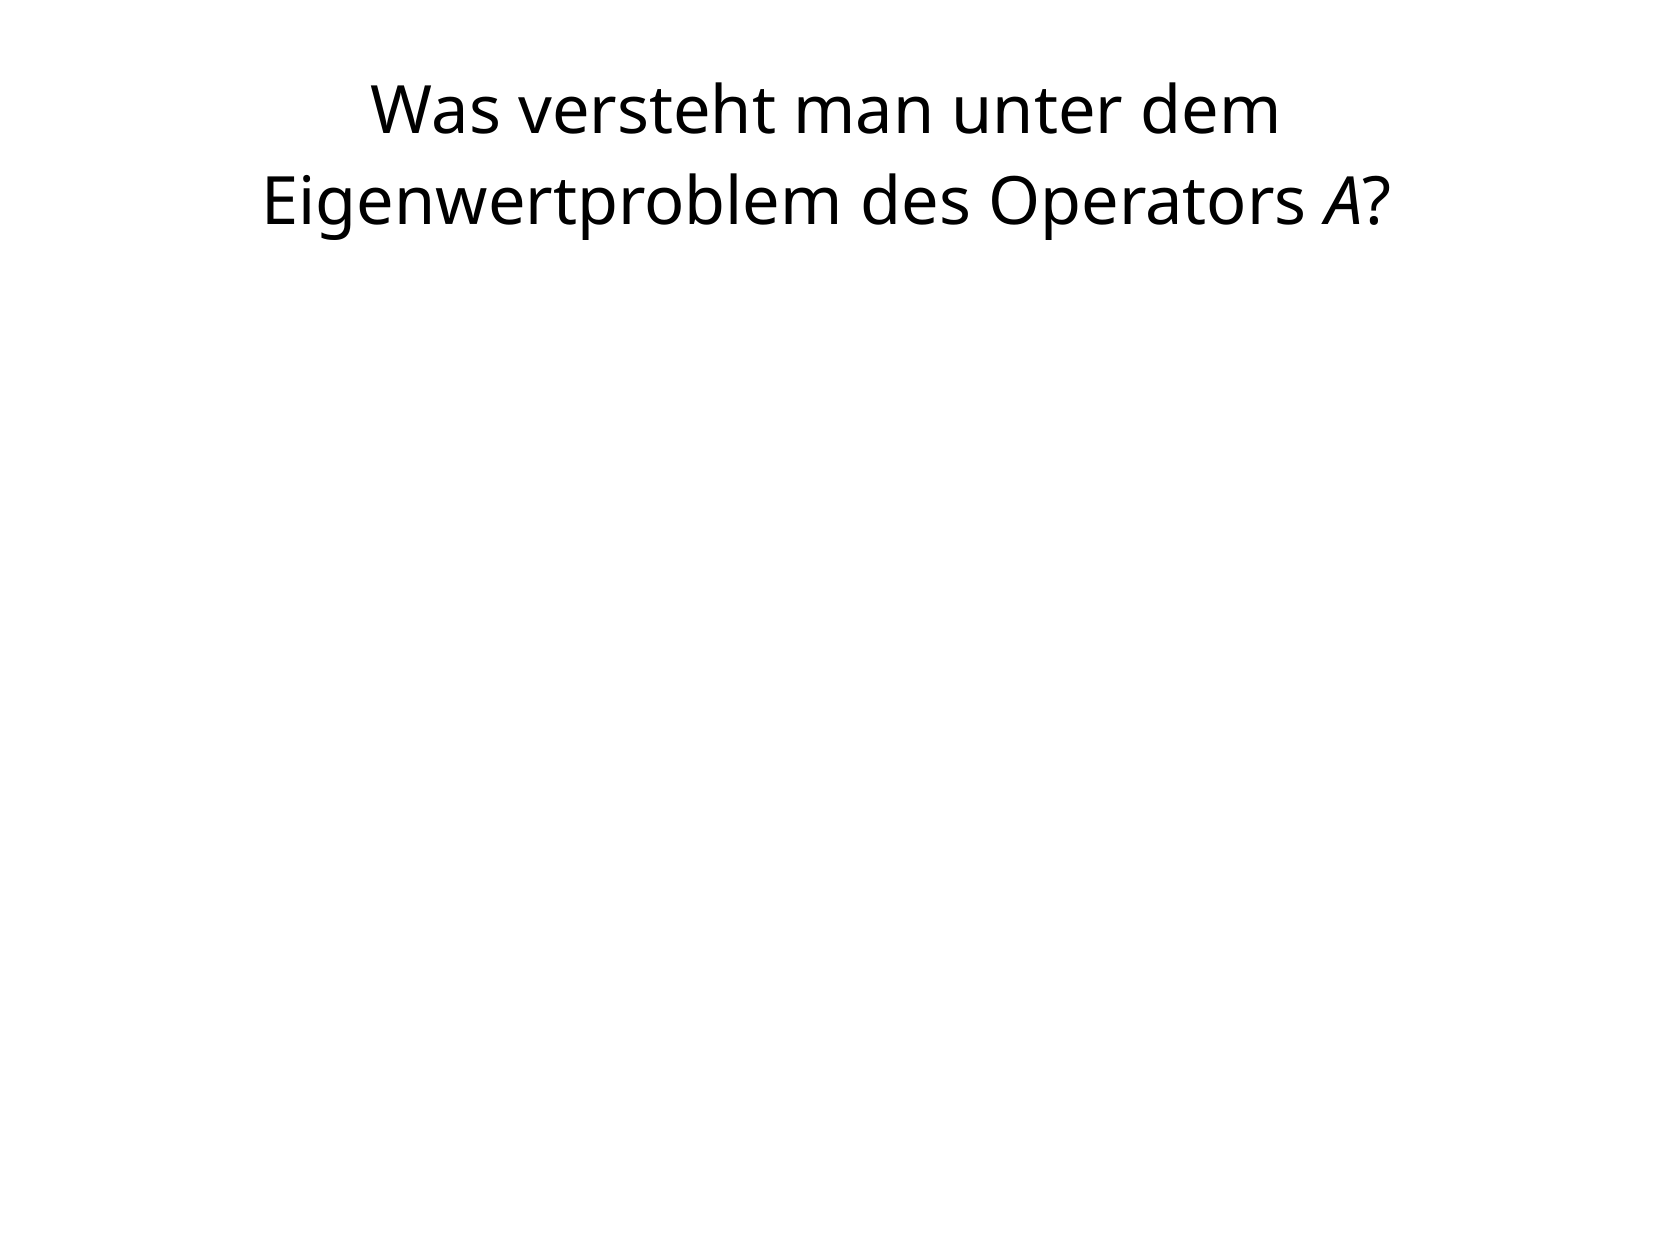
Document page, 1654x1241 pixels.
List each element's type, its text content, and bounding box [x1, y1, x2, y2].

title Was versteht man unter dem Eigenwertproblem des Operators A? [82, 49, 1571, 257]
